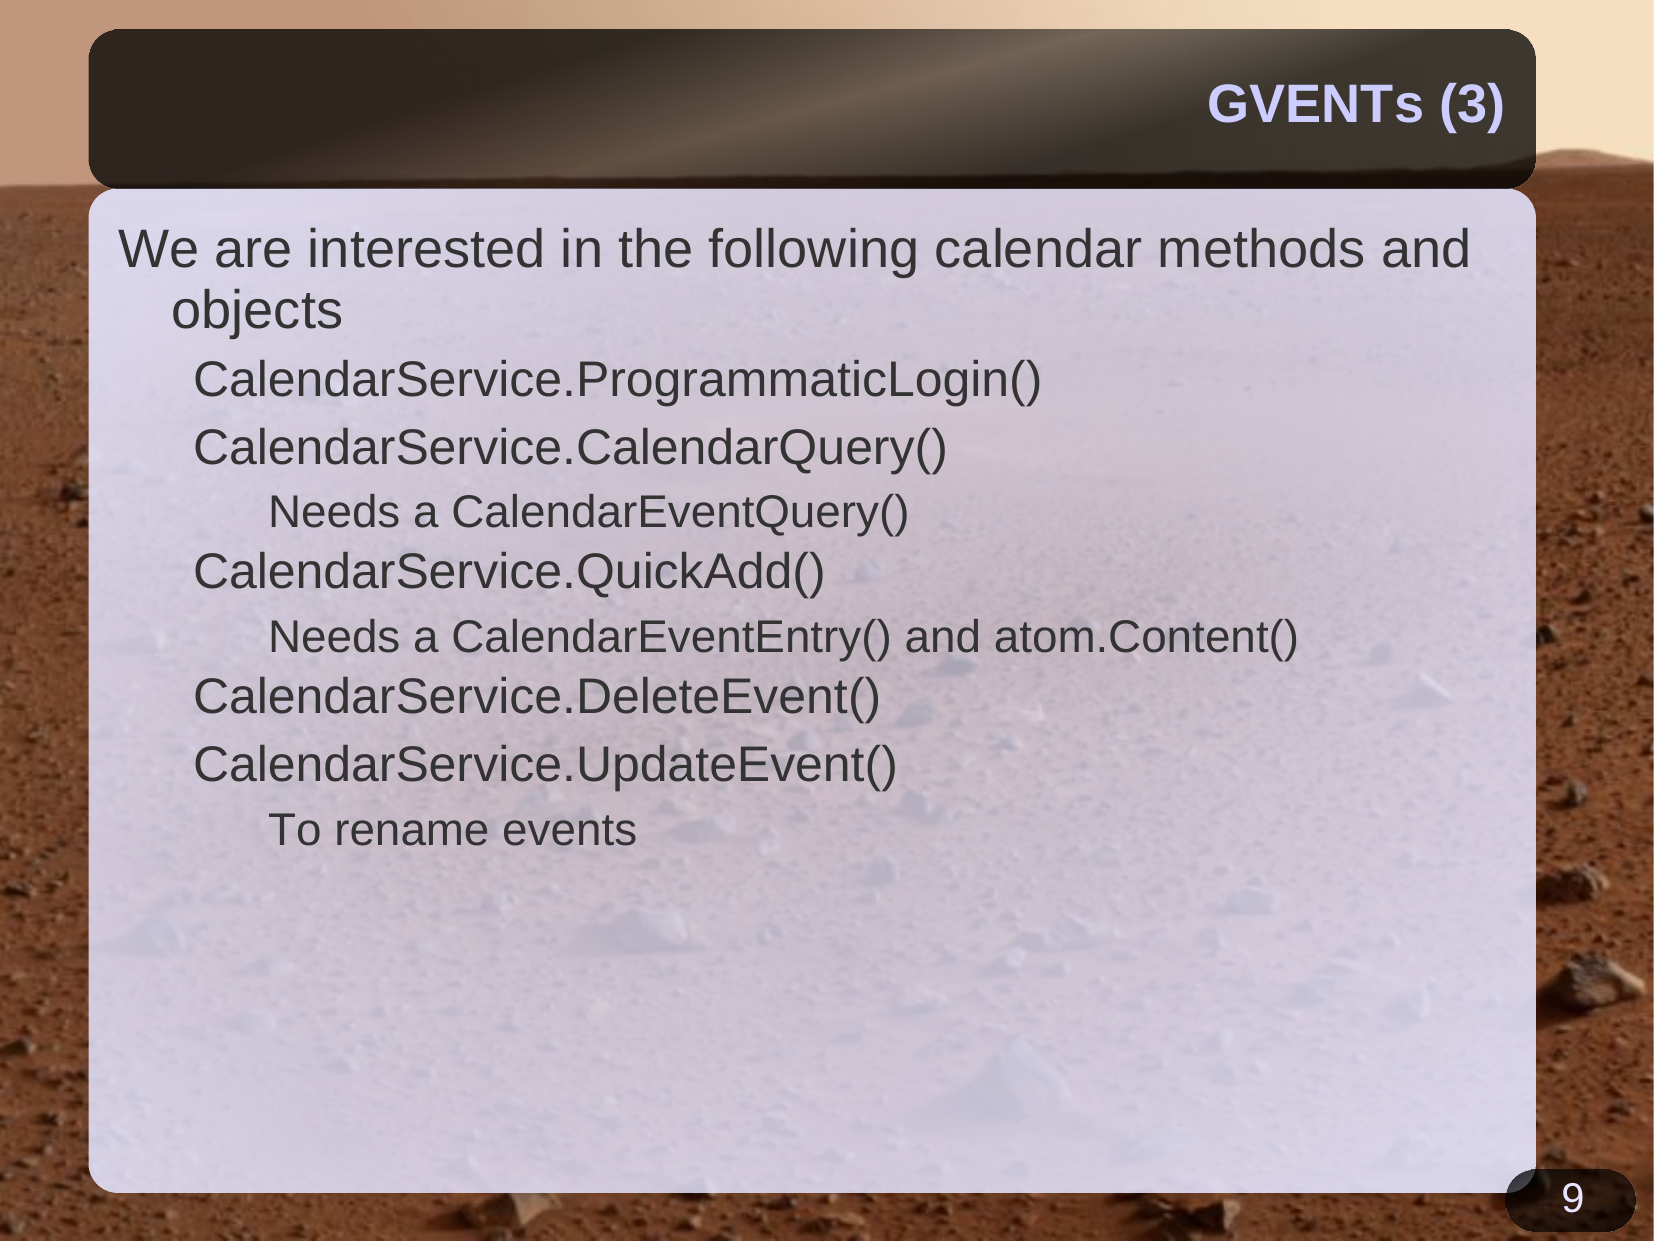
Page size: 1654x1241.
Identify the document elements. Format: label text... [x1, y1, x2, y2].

picture [0, 0, 1654, 1241]
title GVENTs (3) [118, 59, 1506, 148]
list We are interested in the following calendar methods and objects CalendarService.ProgrammaticLogin() CalendarService.CalendarQuery() Needs a CalendarEventQuery() CalendarService.QuickAdd() Needs a CalendarEventEntry() and atom.Content() CalendarService.DeleteEvent() CalendarService.UpdateEvent() To rename events [118, 218, 1477, 1164]
